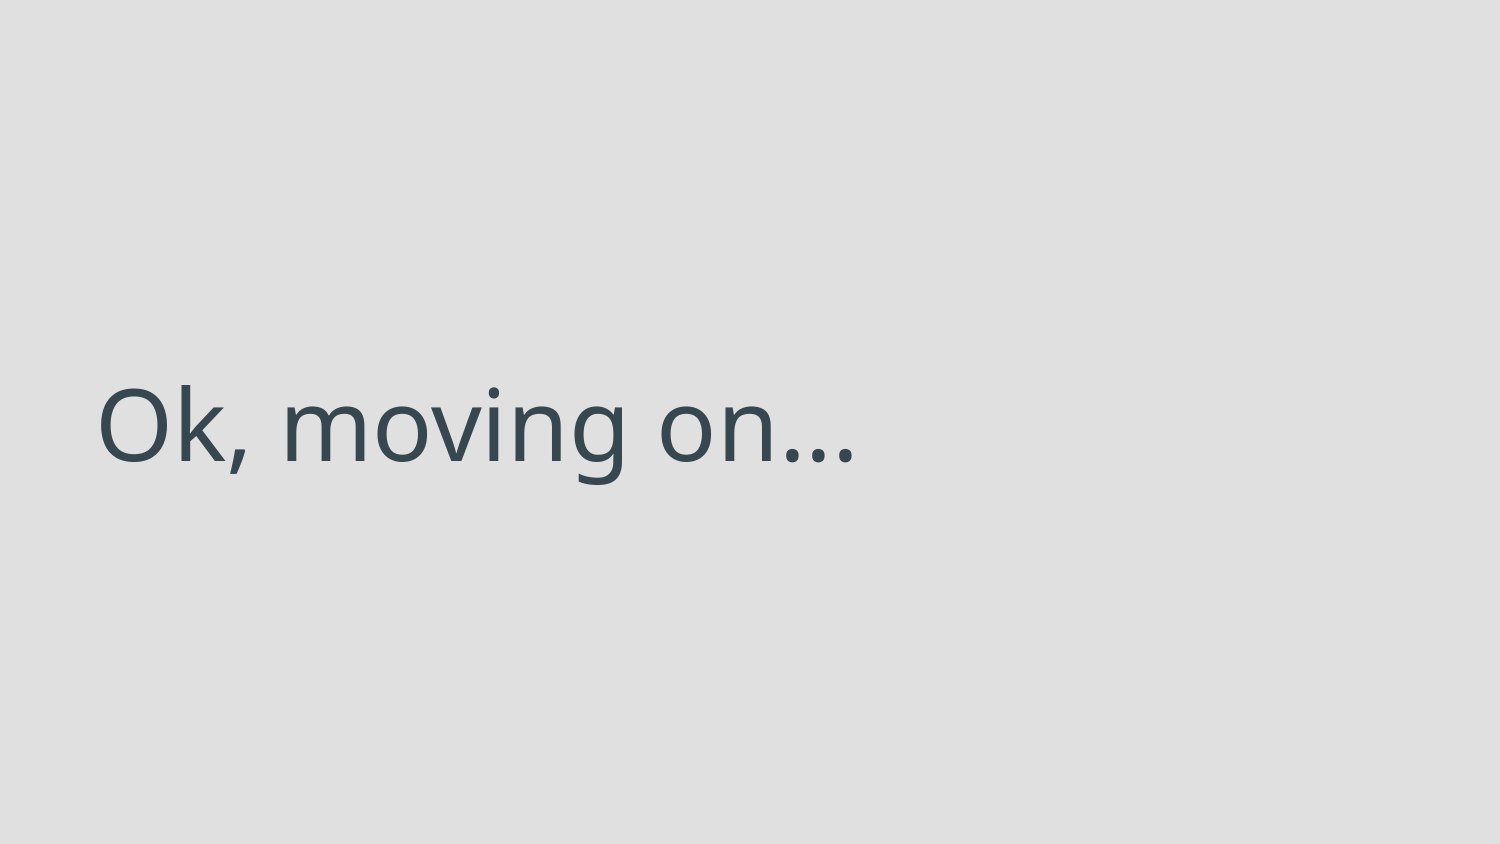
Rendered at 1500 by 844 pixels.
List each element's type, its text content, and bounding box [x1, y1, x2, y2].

title Ok, moving on... [80, 86, 1102, 758]
